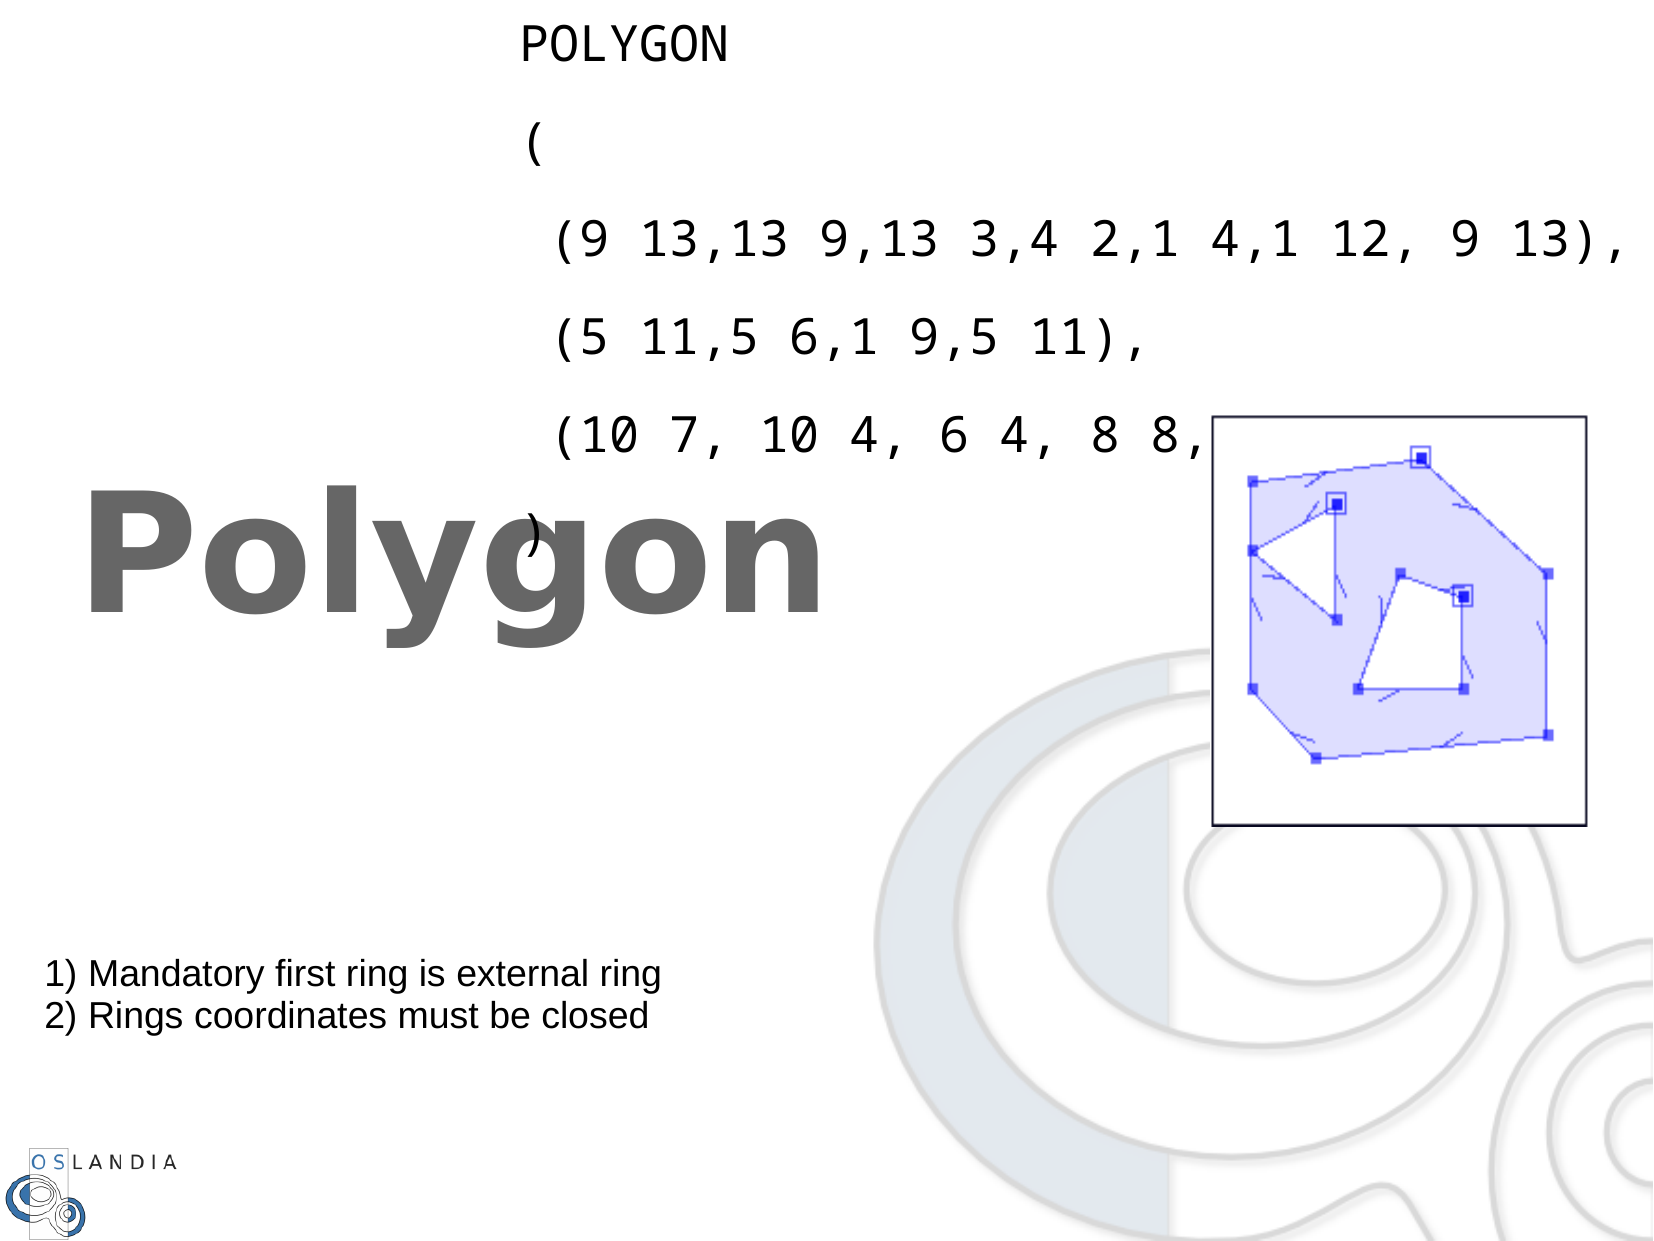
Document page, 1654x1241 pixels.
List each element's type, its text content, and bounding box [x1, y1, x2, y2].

text_box 1) Mandatory first ring is external ring 2) Rings coordinates must be closed [29, 945, 1174, 1211]
list POLYGON ( (9 13,13 9,13 3,4 2,1 4,1 12, 9 13), (5 11,5 6,1 9,5 11), (10 7, 10 4, 6 4, 8 8, 10 7) ) [519, 0, 1654, 685]
picture [0, 0, 1654, 1241]
subtitle Polygon [76, 132, 1565, 976]
